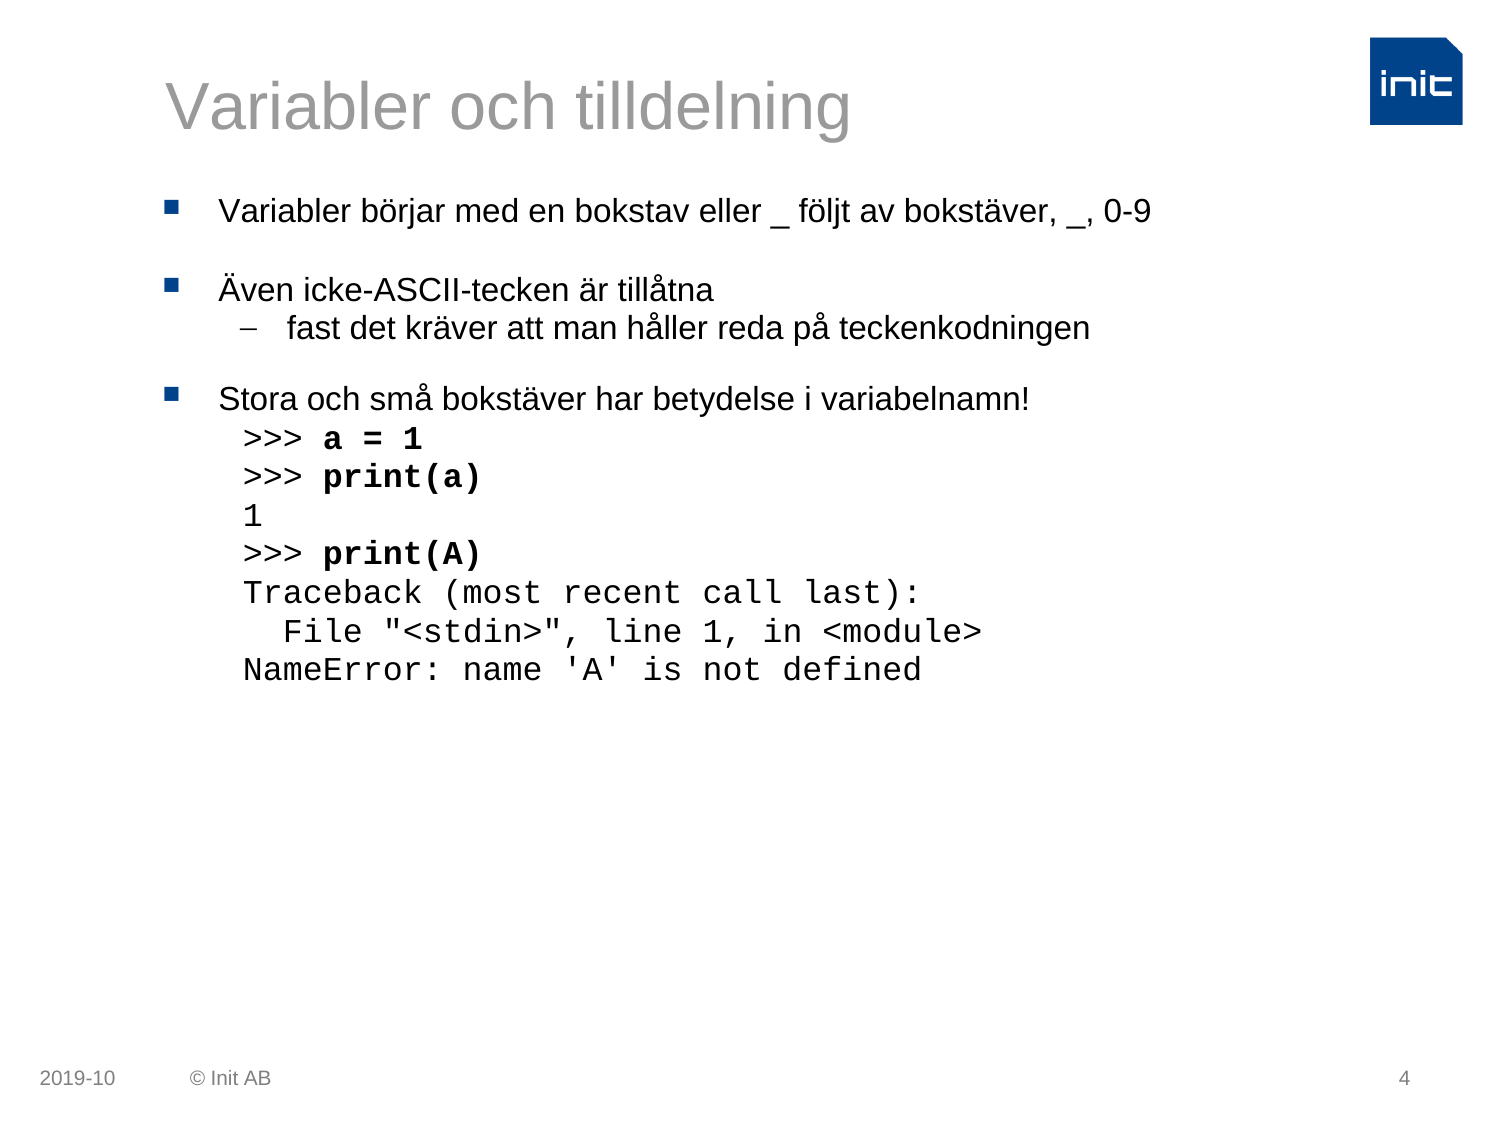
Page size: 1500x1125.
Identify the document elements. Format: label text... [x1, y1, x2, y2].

text_box <nummer> [1350, 1037, 1426, 1098]
picture [1370, 37, 1463, 125]
text_box Variabler börjar med en bokstav eller _ följt av bokstäver, _, 0-9 Även icke-ASCII-tecken är tillåtna fast det kräver att man håller reda på teckenkodningen Stora och små bokstäver har betydelse i variabelnamn! >>> a = 1 >>> print(a) 1 >>> print(A) Traceback (most recent call last): File "<stdin>", line 1, in <module> NameError: name 'A' is not defined [150, 189, 1351, 963]
text_box 2019-10 [24, 1037, 151, 1098]
text_box Variabler och tilldelning [150, 0, 1351, 151]
text_box © Init AB [174, 1037, 1326, 1098]
